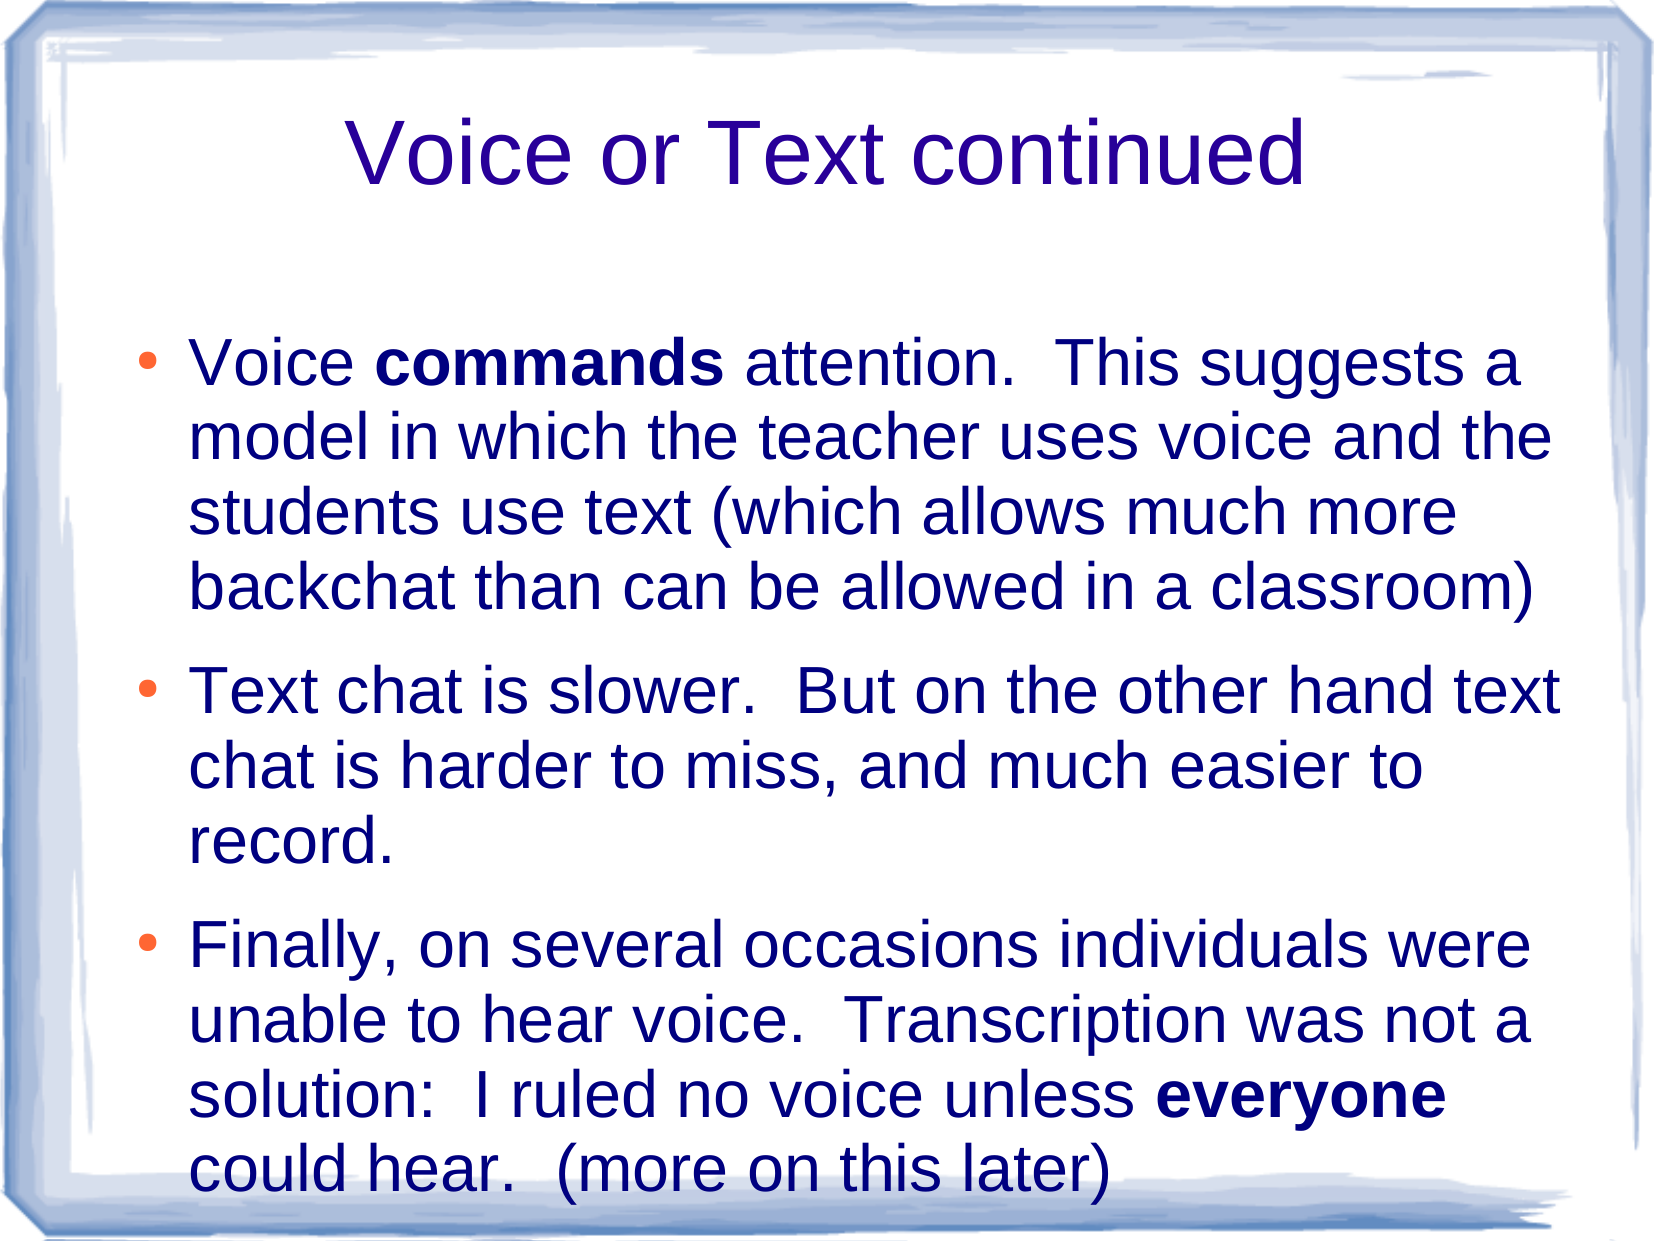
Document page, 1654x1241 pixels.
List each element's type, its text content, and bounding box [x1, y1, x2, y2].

list Voice commands attention. This suggests a model in which the teacher uses voice and the students use text (which allows much more backchat than can be allowed in a classroom) Text chat is slower. But on the other hand text chat is harder to miss, and much easier to record. Finally, on several occasions individuals were unable to hear voice. Transcription was not a solution: I ruled no voice unless everyone could hear. (more on this later) [118, 324, 1571, 1207]
title Voice or Text continued [82, 56, 1571, 250]
picture [0, 0, 1654, 1241]
